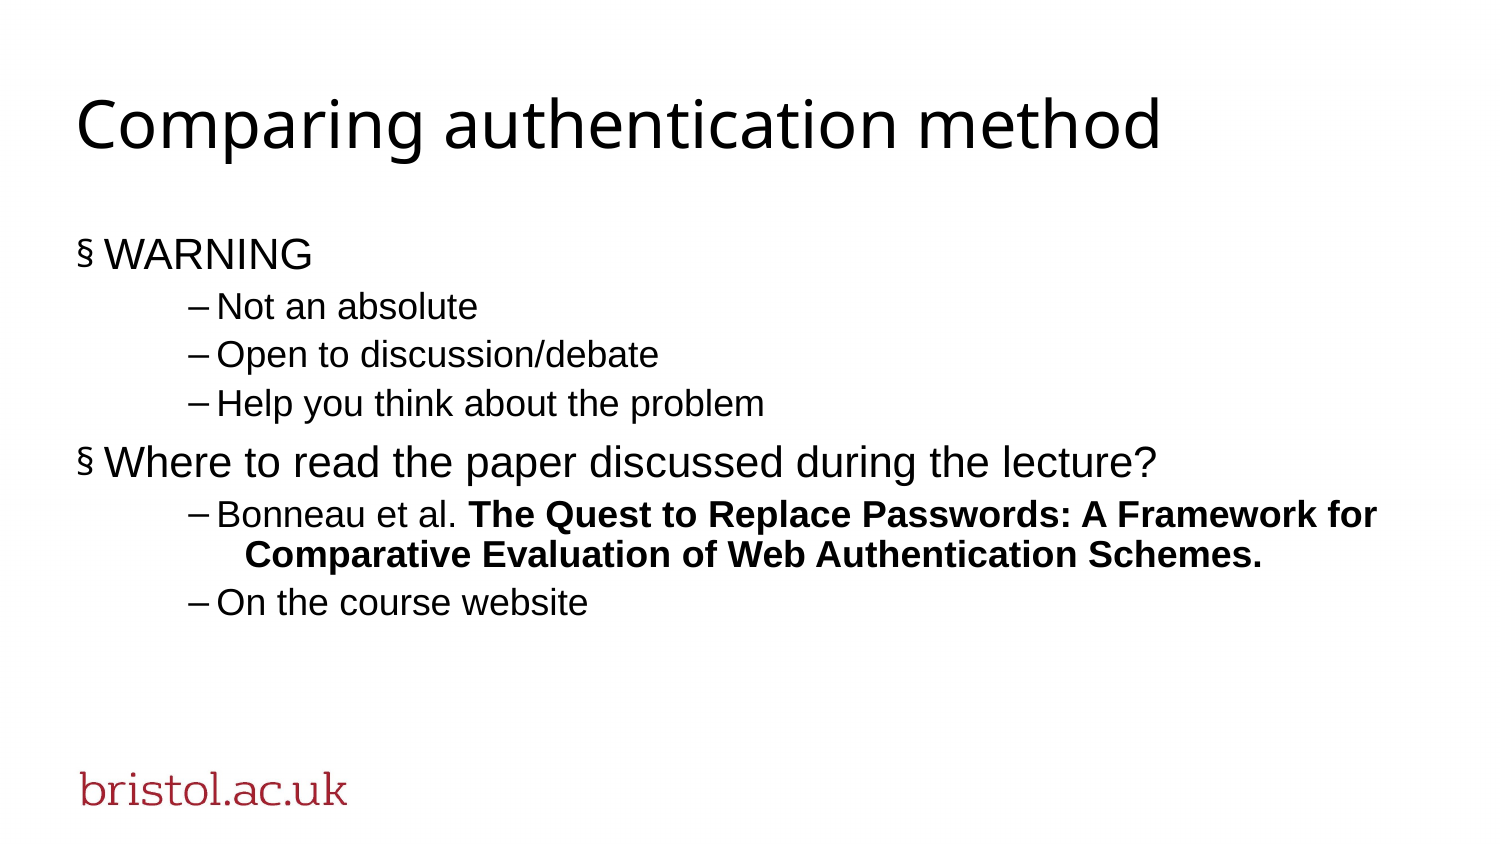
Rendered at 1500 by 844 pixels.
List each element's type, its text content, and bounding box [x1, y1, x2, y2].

title Comparing authentication method [60, 44, 1440, 209]
list WARNING Not an absolute Open to discussion/debate Help you think about the problem Where to read the paper discussed during the lecture? Bonneau et al. The Quest to Replace Passwords: A Framework for Comparative Evaluation of Web Authentication Schemes. On the course website [60, 224, 1440, 699]
